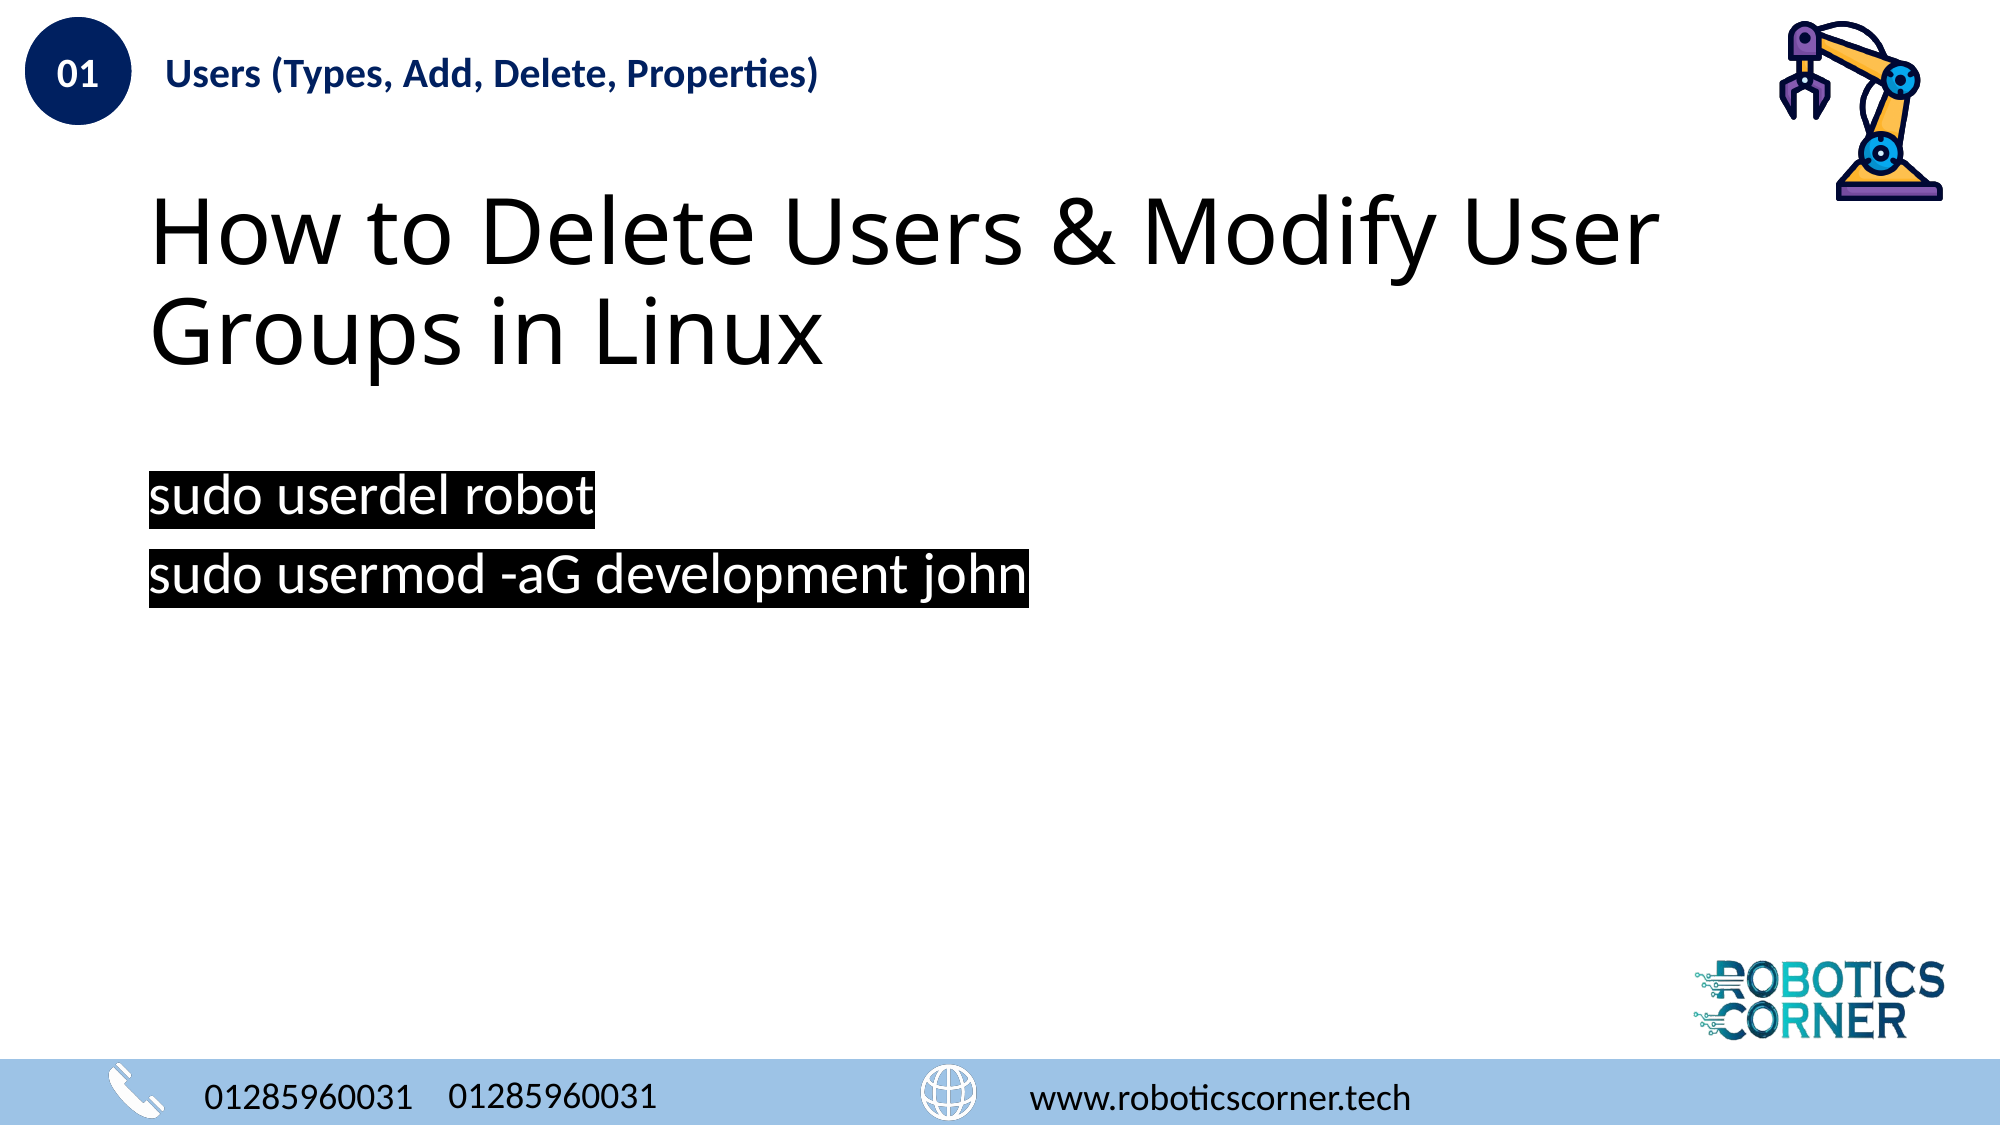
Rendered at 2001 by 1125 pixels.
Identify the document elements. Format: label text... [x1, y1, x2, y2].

text_box Users (Types, Add, Delete, Properties) [150, 38, 846, 154]
title How to Delete Users & Modify User Groups in Linux [133, 176, 1859, 394]
picture [1771, 21, 1951, 201]
picture [103, 1057, 170, 1124]
picture [1680, 859, 1953, 1125]
picture [915, 1059, 981, 1125]
text_box sudo usermod -aG development john [133, 527, 1134, 683]
text_box sudo userdel robot [133, 448, 1134, 527]
text_box 01 [22, 14, 134, 128]
